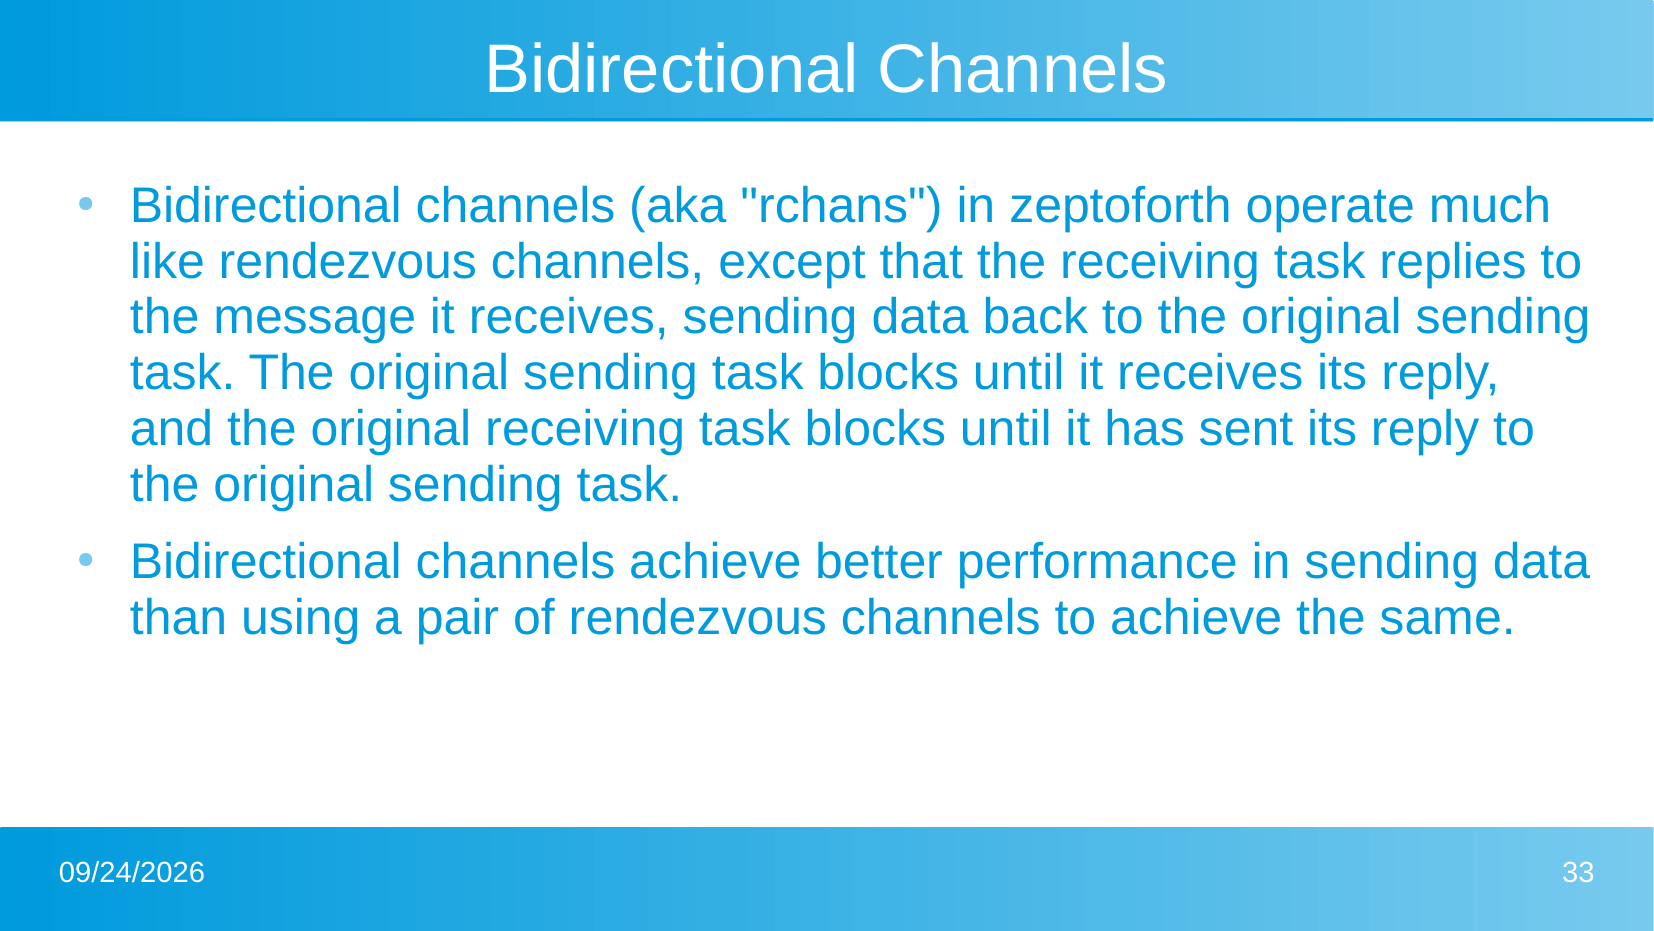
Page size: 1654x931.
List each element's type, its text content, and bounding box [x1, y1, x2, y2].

list Bidirectional channels (aka "rchans") in zeptoforth operate much like rendezvous channels, except that the receiving task replies to the message it receives, sending data back to the original sending task. The original sending task blocks until it receives its reply, and the original receiving task blocks until it has sent its reply to the original sending task. Bidirectional channels achieve better performance in sending data than using a pair of rendezvous channels to achieve the same. [59, 177, 1595, 768]
title Bidirectional Channels [59, 29, 1595, 108]
